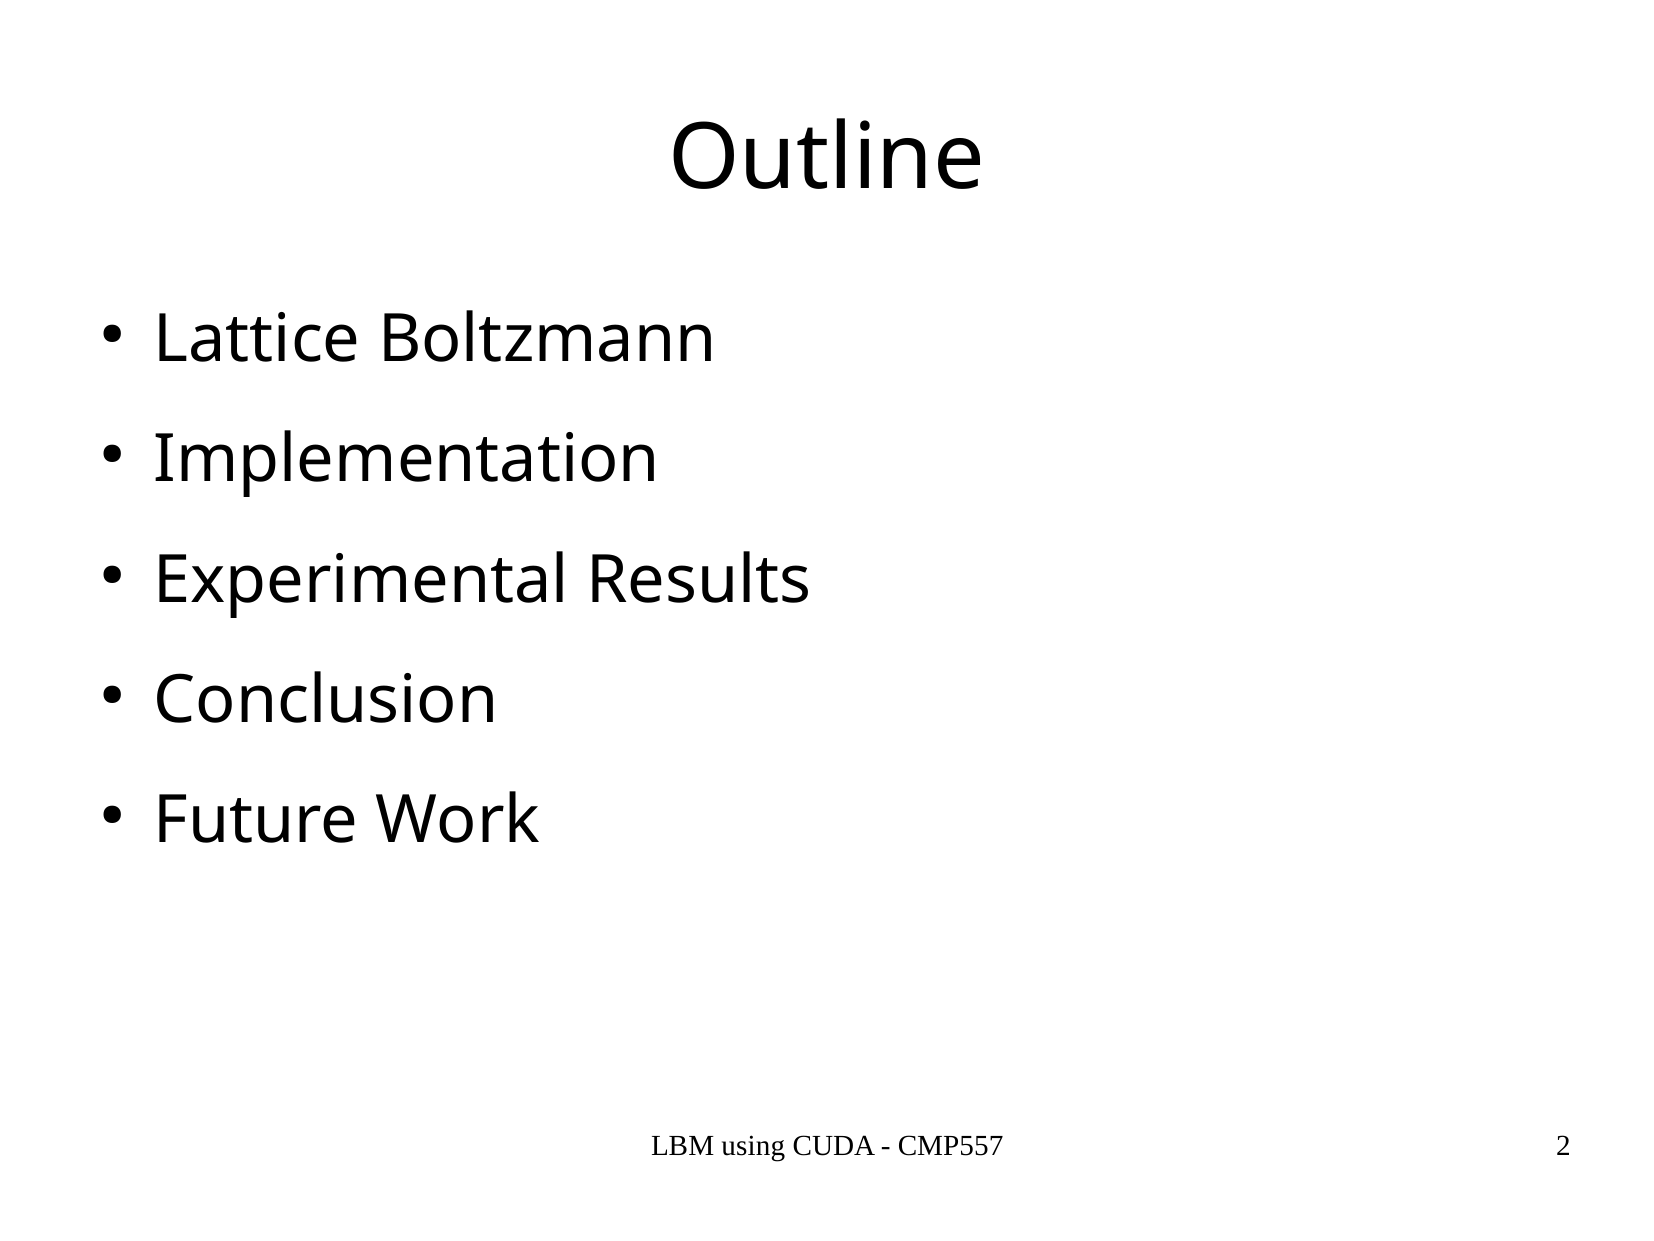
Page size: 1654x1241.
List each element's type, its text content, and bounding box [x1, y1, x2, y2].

title Outline [82, 56, 1571, 250]
list Lattice Boltzmann Implementation Experimental Results Conclusion Future Work [82, 290, 1571, 1109]
